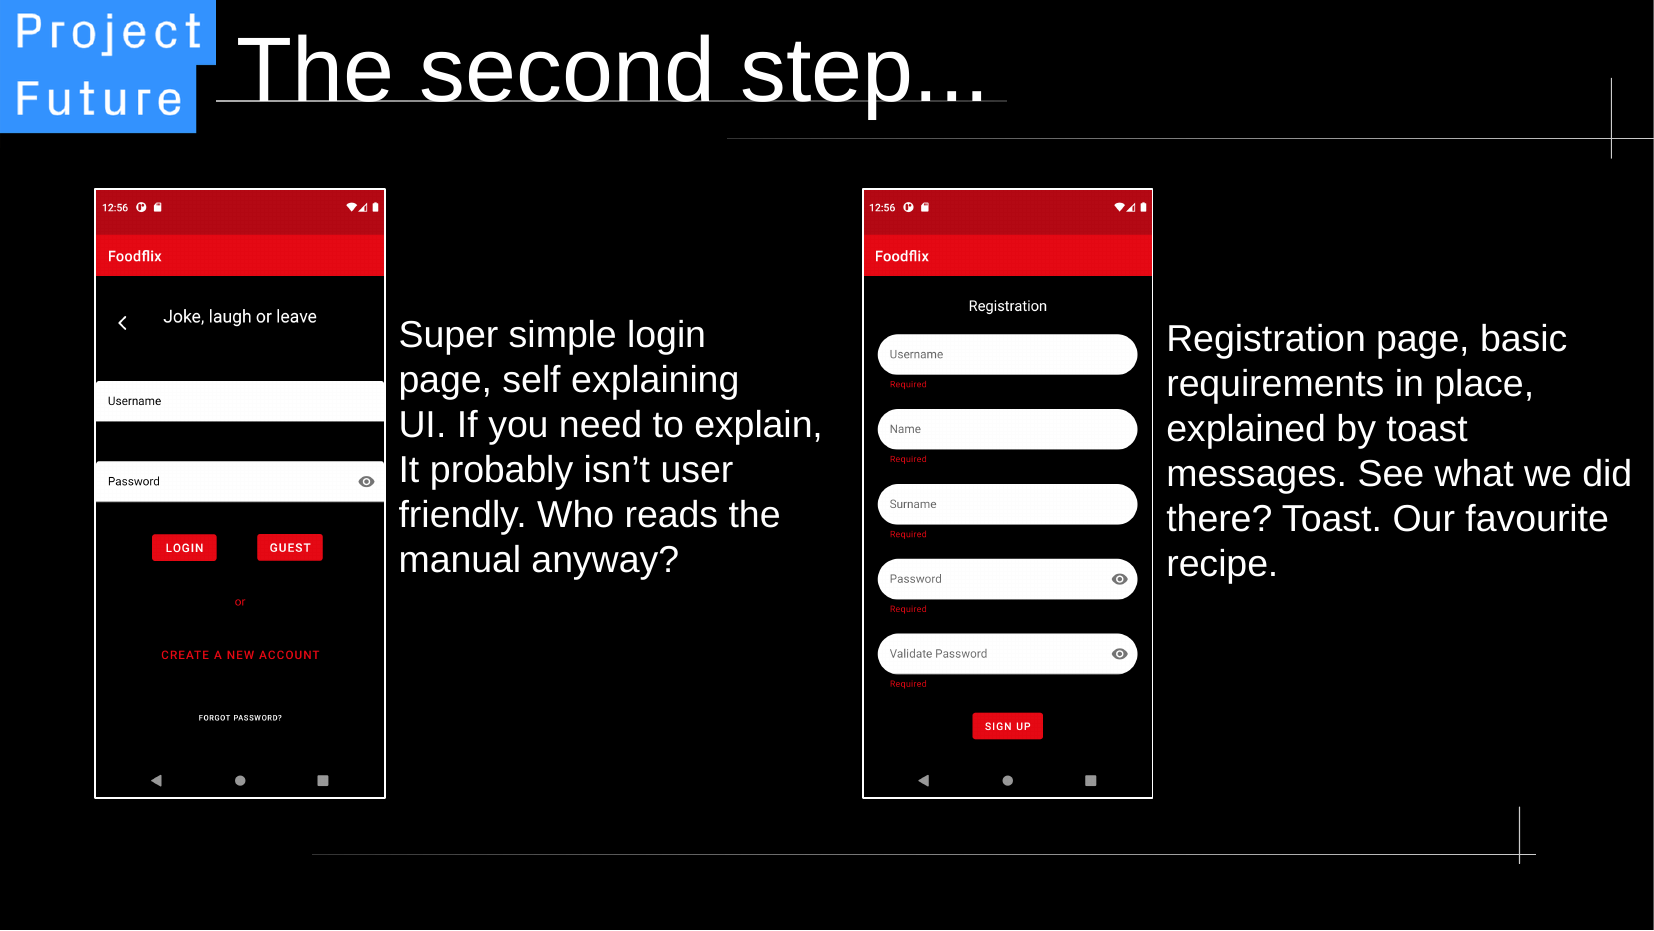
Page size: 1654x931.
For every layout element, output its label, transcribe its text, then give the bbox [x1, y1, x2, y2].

title The second step... [236, 11, 1589, 119]
picture [863, 189, 1152, 798]
picture [0, 0, 216, 148]
text_box Super simple login page, self explaining UI. If you need to explain, It probably isn’t user friendly. Who reads the manual anyway? [383, 302, 857, 569]
picture [96, 189, 384, 798]
text_box Registration page, basic requirements in place, explained by toast messages. See what we did there? Toast. Our favourite recipe. [1151, 306, 1654, 574]
